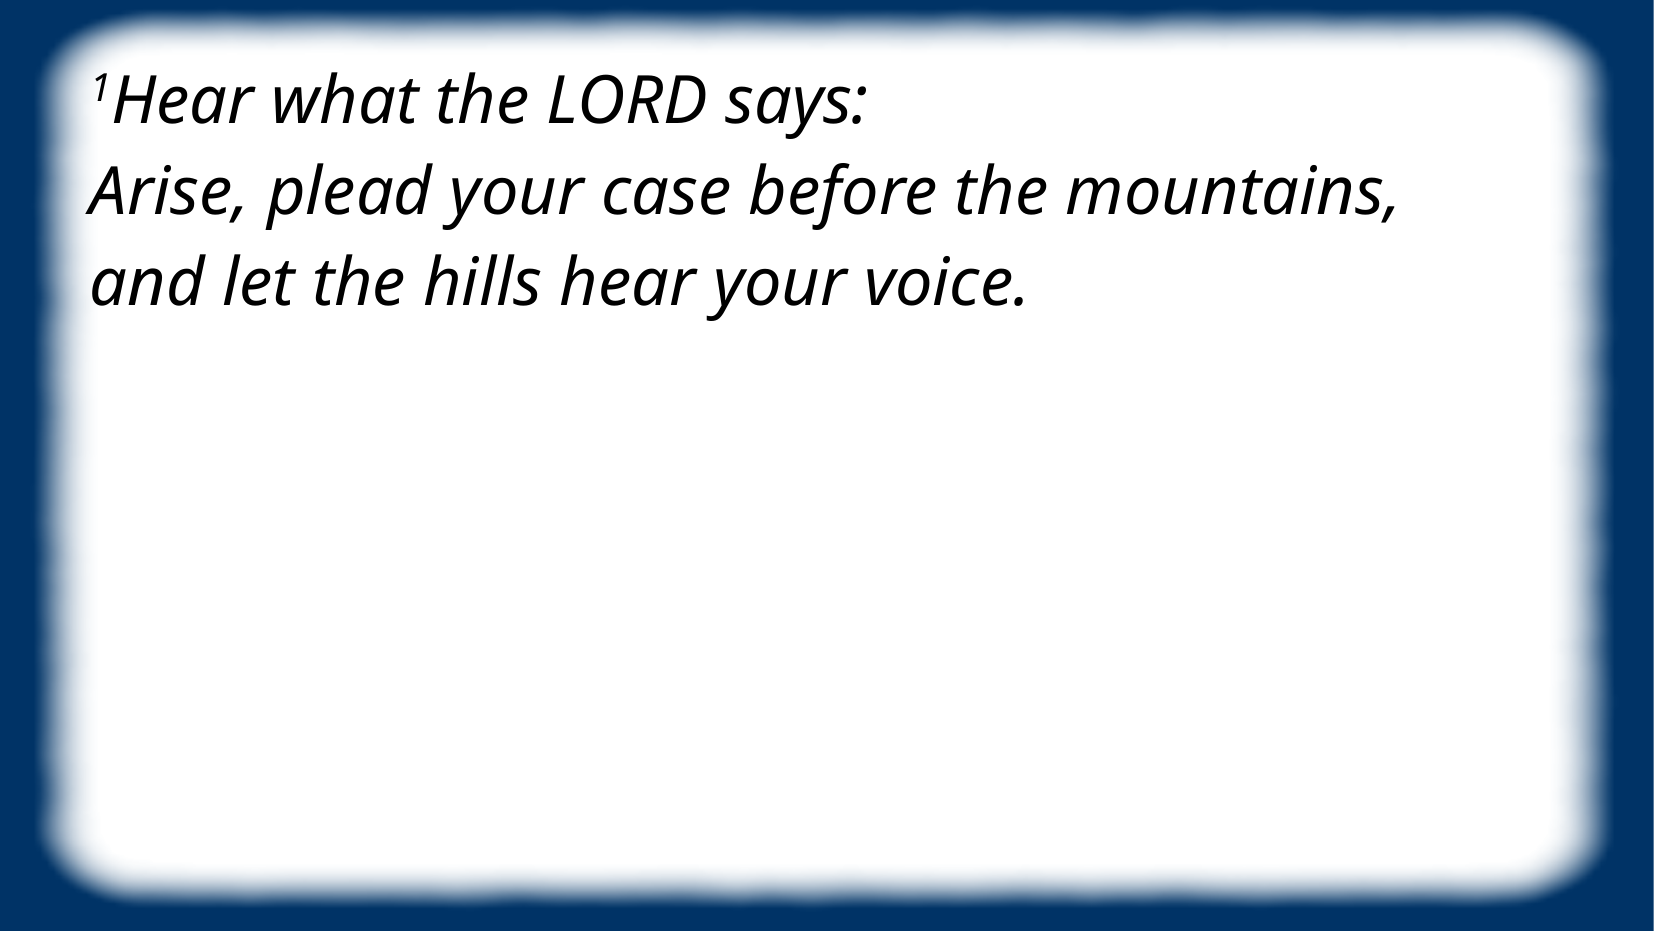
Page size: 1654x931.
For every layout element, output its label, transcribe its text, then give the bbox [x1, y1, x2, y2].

text_box 1Hear what the LORD says: Arise, plead your case before the mountains, and let the hills hear your voice. [75, 45, 1576, 327]
picture [0, 0, 1654, 931]
